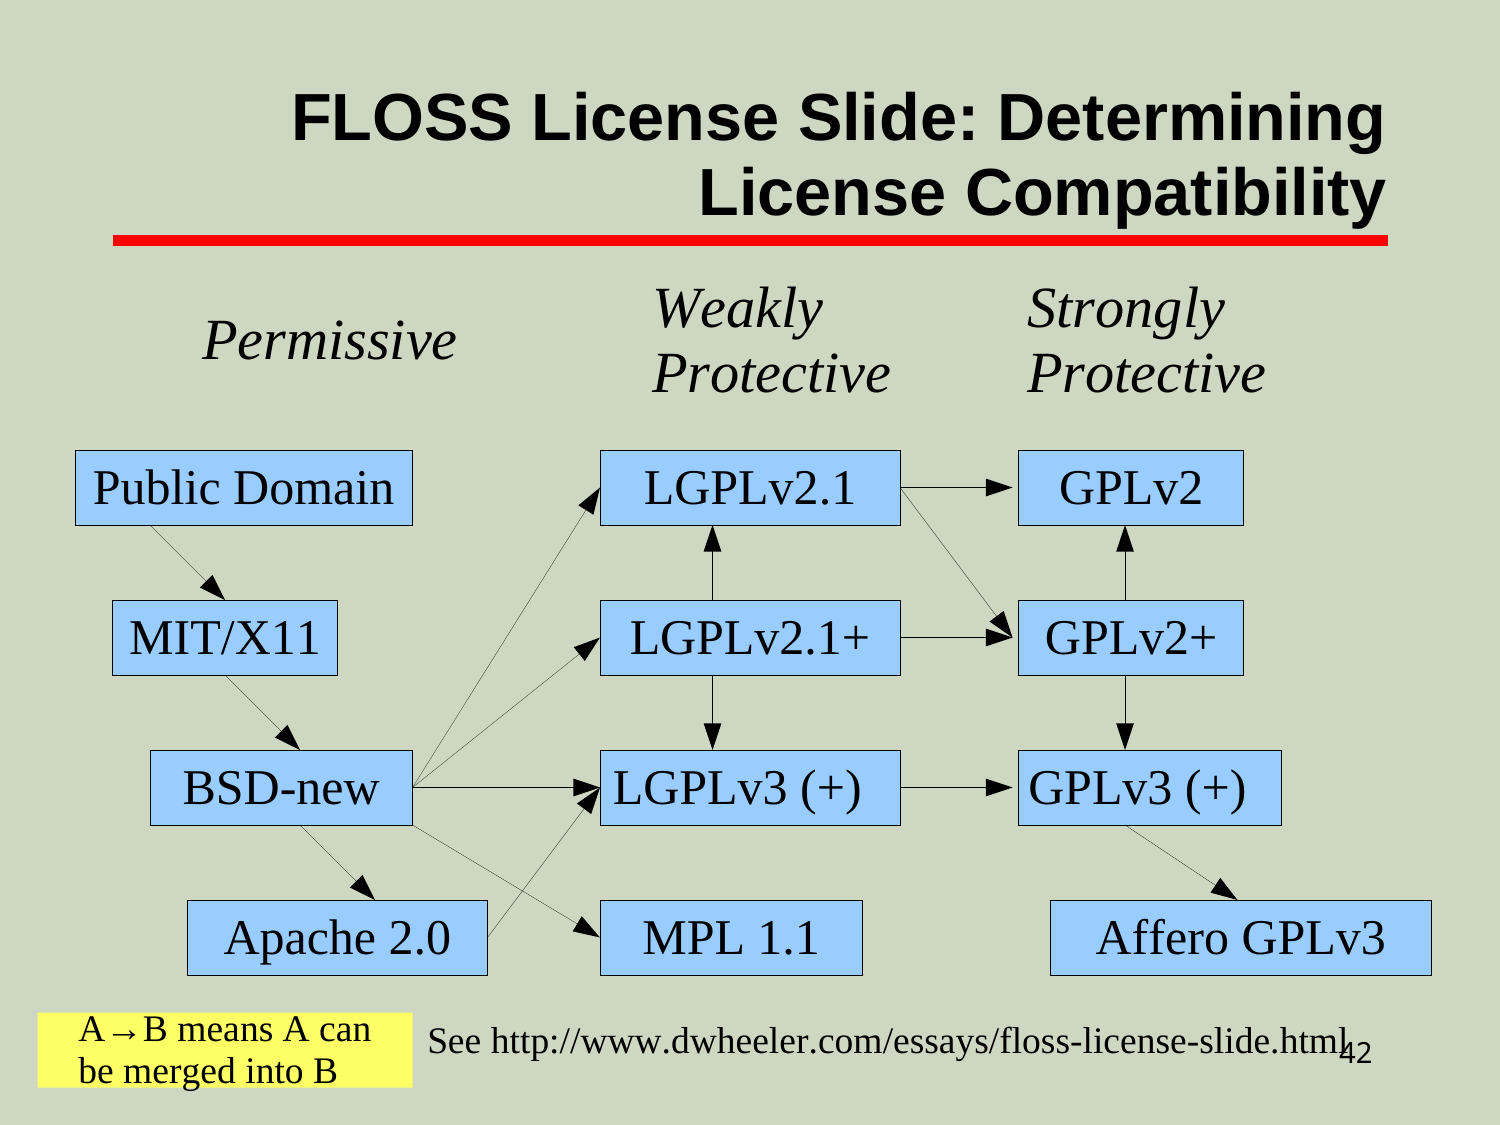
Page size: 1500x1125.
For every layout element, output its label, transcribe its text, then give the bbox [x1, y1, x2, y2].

text_box GPLv2 [1018, 450, 1244, 526]
text_box GPLv3 (+) [1018, 750, 1282, 826]
text_box MPL 1.1 [600, 900, 863, 976]
text_box LGPLv3 (+) [600, 750, 901, 826]
text_box A→B means A can be merged into B [37, 1012, 413, 1088]
text_box Apache 2.0 [187, 900, 488, 976]
title FLOSS License Slide: Determining License Compatibility [187, 79, 1388, 230]
text_box Strongly Protective [1012, 268, 1282, 413]
text_box BSD-new [150, 750, 413, 826]
text_box Public Domain [75, 450, 413, 526]
text_box MIT/X11 [112, 600, 338, 676]
text_box Permissive [187, 299, 473, 380]
text_box Weakly Protective [637, 268, 907, 413]
text_box Affero GPLv3 [1050, 900, 1432, 976]
text_box See http://www.dwheeler.com/essays/floss-license-slide.html [413, 1012, 1365, 1070]
text_box LGPLv2.1+ [600, 600, 901, 676]
text_box LGPLv2.1 [600, 450, 901, 526]
text_box GPLv2+ [1018, 600, 1244, 676]
